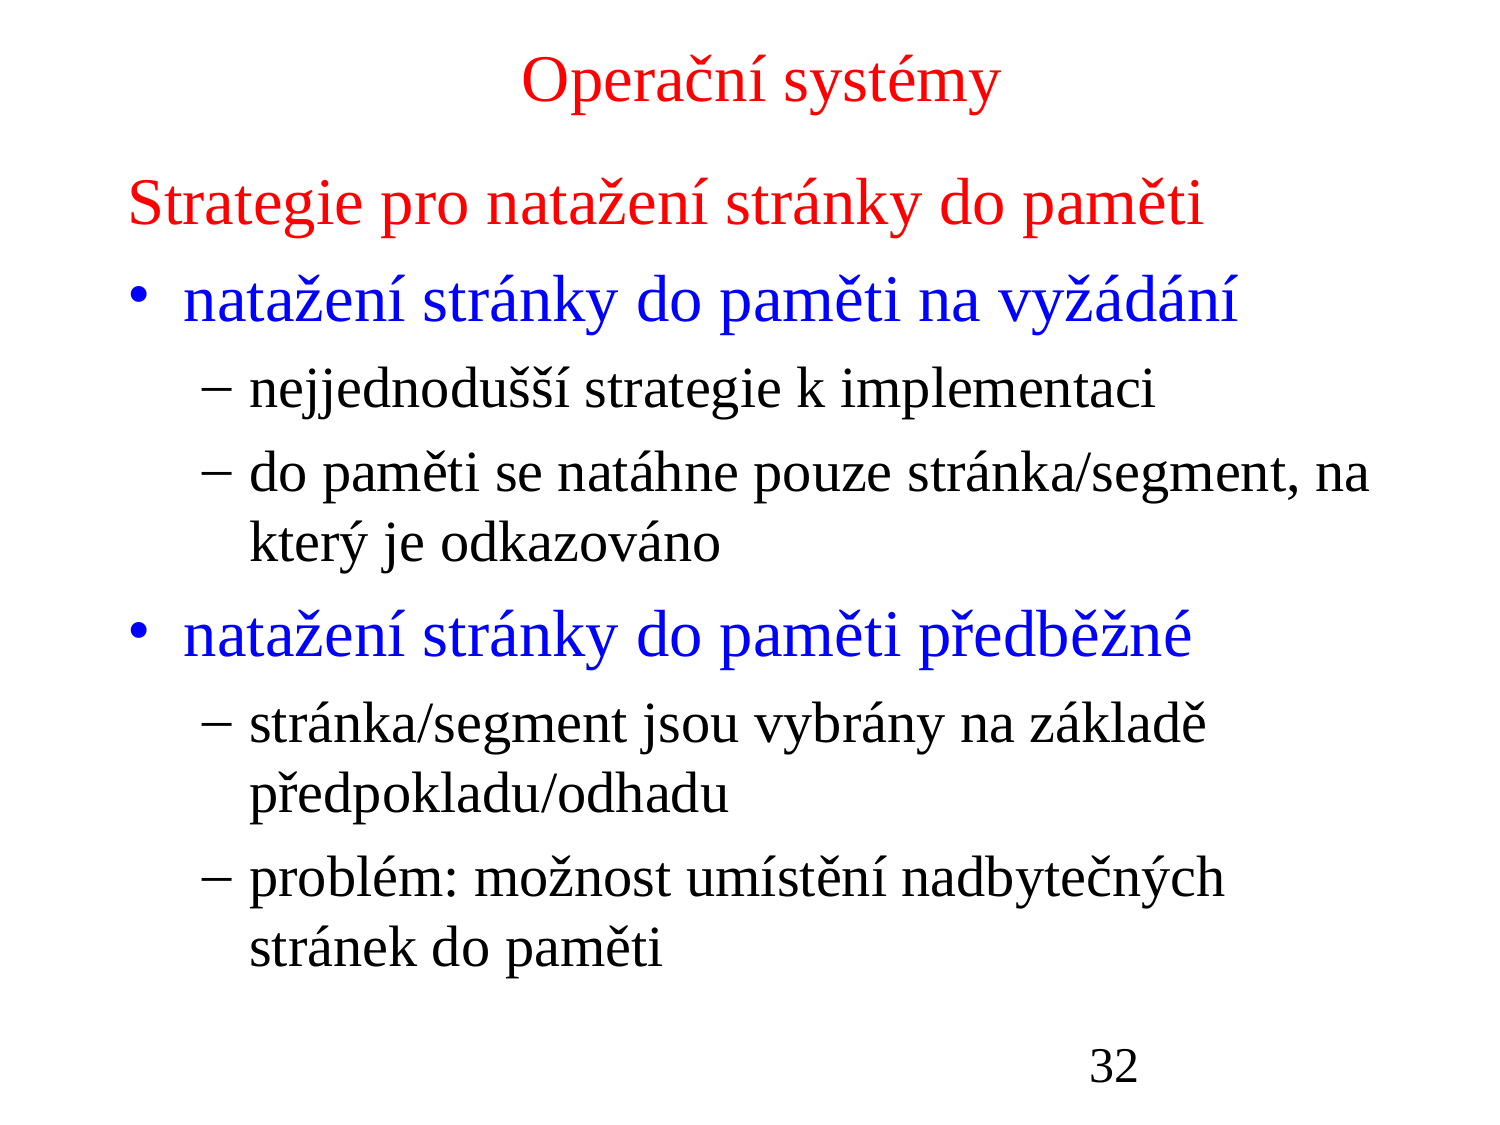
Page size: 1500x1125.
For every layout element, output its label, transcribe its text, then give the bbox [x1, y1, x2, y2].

title Operační systémy [125, 0, 1401, 151]
list Strategie pro natažení stránky do paměti natažení stránky do paměti na vyžádání nejjednodušší strategie k implementaci do paměti se natáhne pouze stránka/segment, na který je odkazováno natažení stránky do paměti předběžné stránka/segment jsou vybrány na základě předpokladu/odhadu problém: možnost umístění nadbytečných stránek do paměti [112, 149, 1388, 1000]
